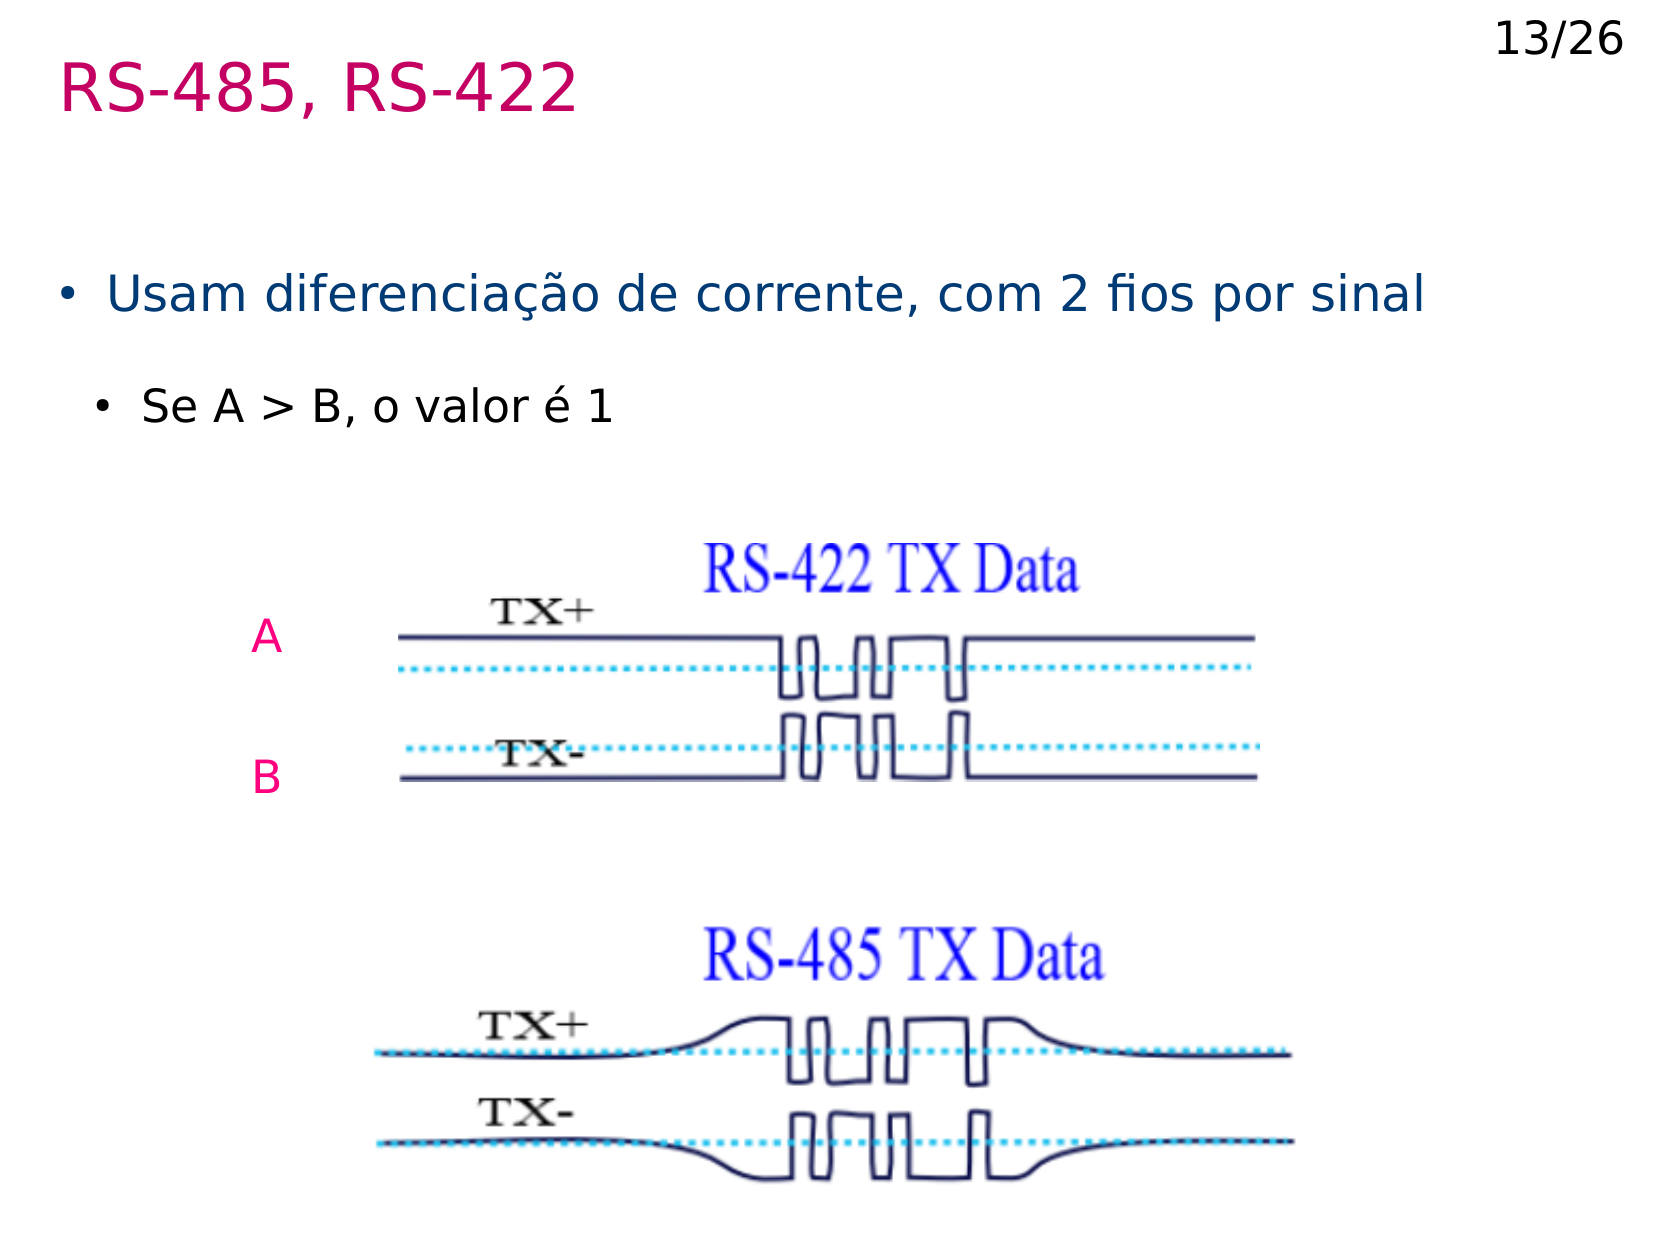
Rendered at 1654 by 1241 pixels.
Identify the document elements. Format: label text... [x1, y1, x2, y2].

list Usam diferenciação de corrente, com 2 fios por sinal Se A > B, o valor é 1 [59, 236, 1625, 1211]
picture [398, 543, 1260, 782]
picture [366, 921, 1315, 1193]
text_box A [236, 602, 343, 671]
text_box B [236, 744, 319, 815]
title RS-485, RS-422 [59, 29, 1625, 148]
